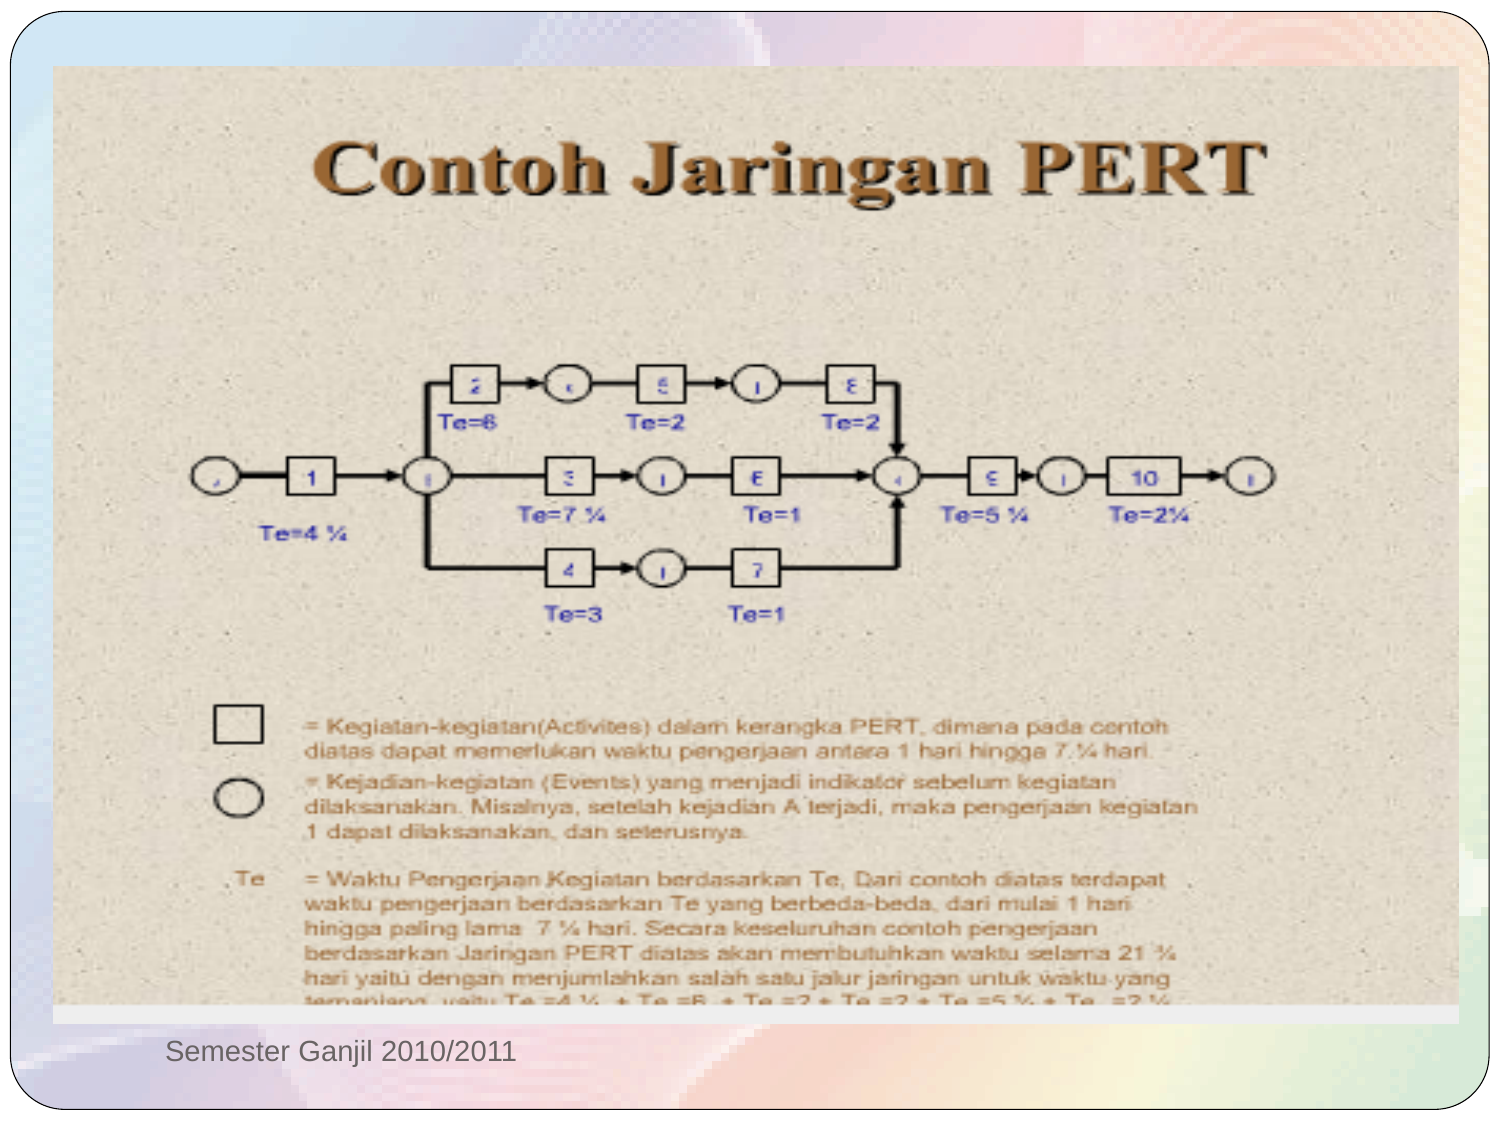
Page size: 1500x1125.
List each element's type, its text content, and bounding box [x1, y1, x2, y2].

text_box Semester Ganjil 2010/2011 [150, 1024, 801, 1088]
picture [53, 66, 1459, 1024]
